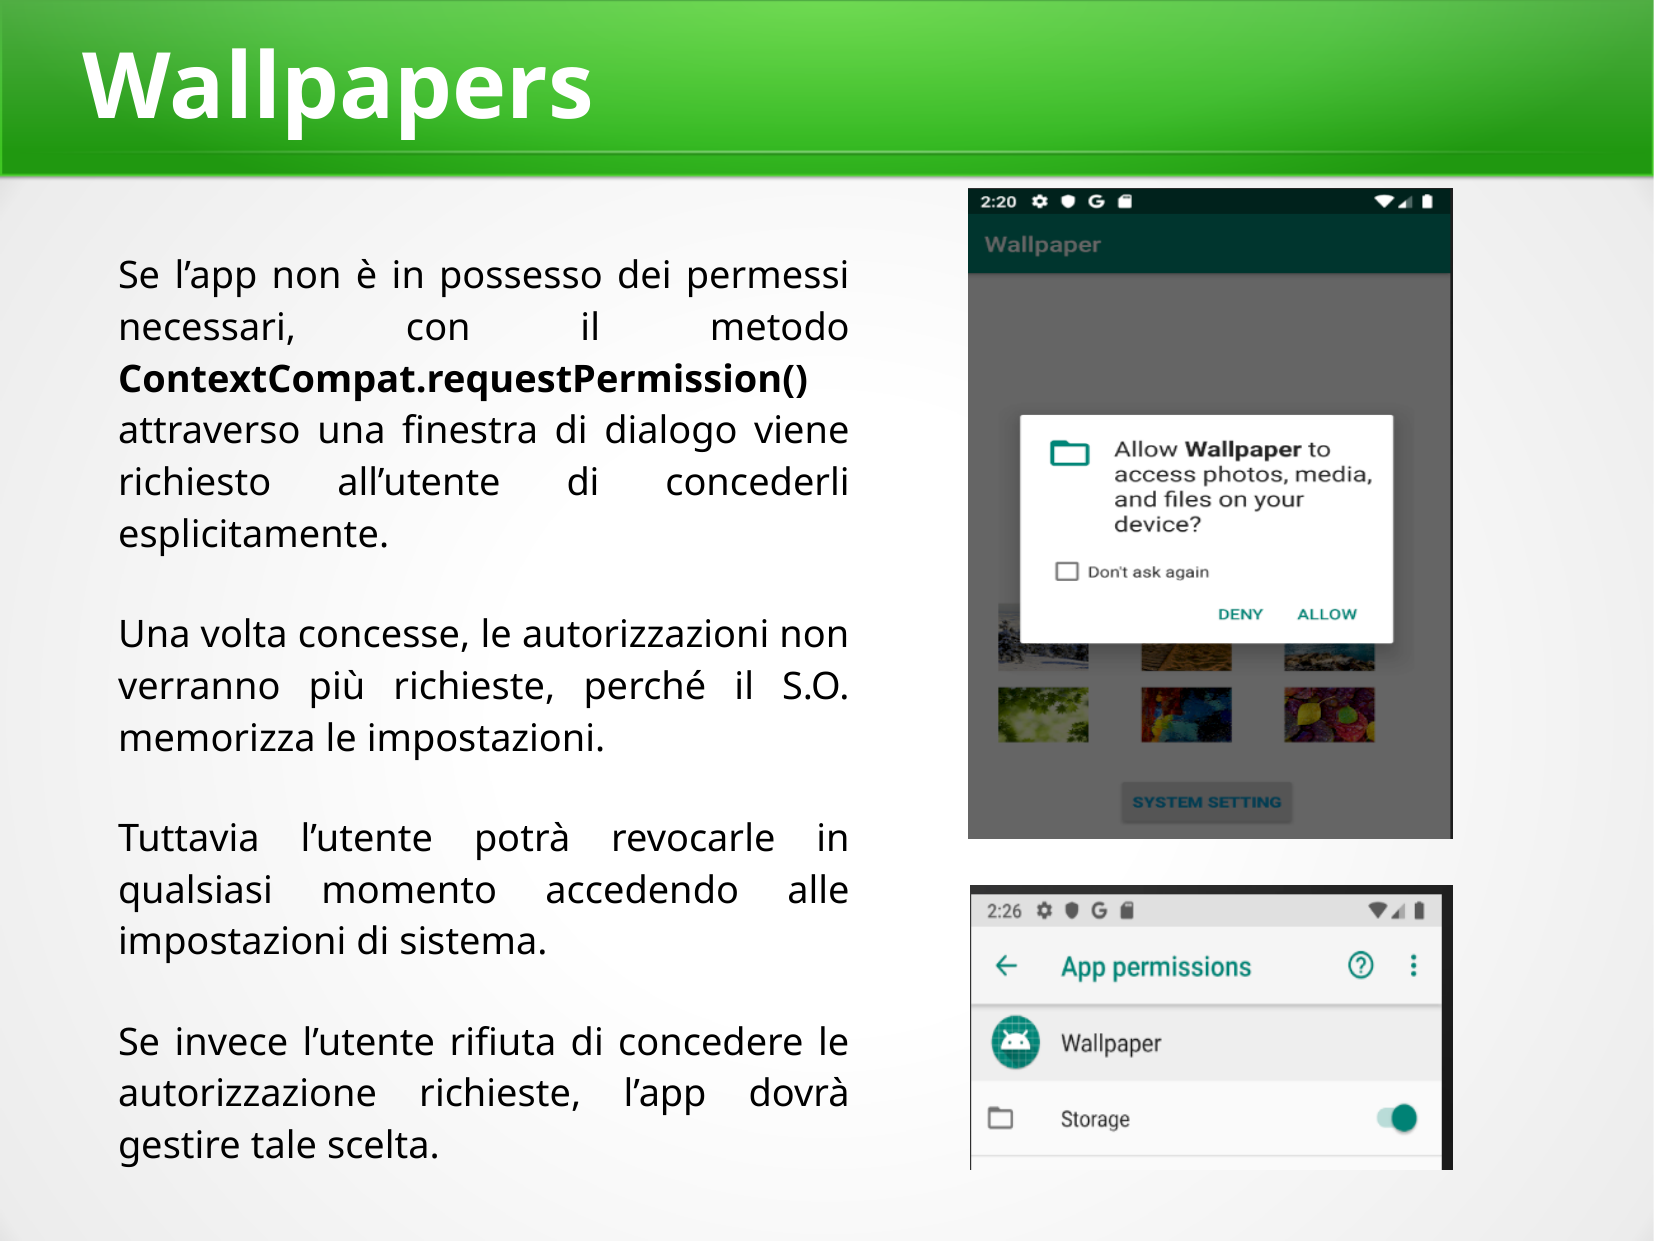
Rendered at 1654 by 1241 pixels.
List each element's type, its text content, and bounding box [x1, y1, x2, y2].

list Se l’app non è in possesso dei permessi necessari, con il metodo ContextCompat.requestPermission() attraverso una finestra di dialogo viene richiesto all’utente di concederli esplicitamente. Una volta concesse, le autorizzazioni non verranno più richieste, perché il S.O. memorizza le impostazioni. Tuttavia l’utente potrà revocarle in qualsiasi momento accedendo alle impostazioni di sistema. Se invece l’utente rifiuta di concedere le autorizzazione richieste, l’app dovrà gestire tale scelta. [118, 248, 851, 1182]
title Wallpapers [82, 11, 1571, 154]
picture [0, 0, 1654, 1241]
